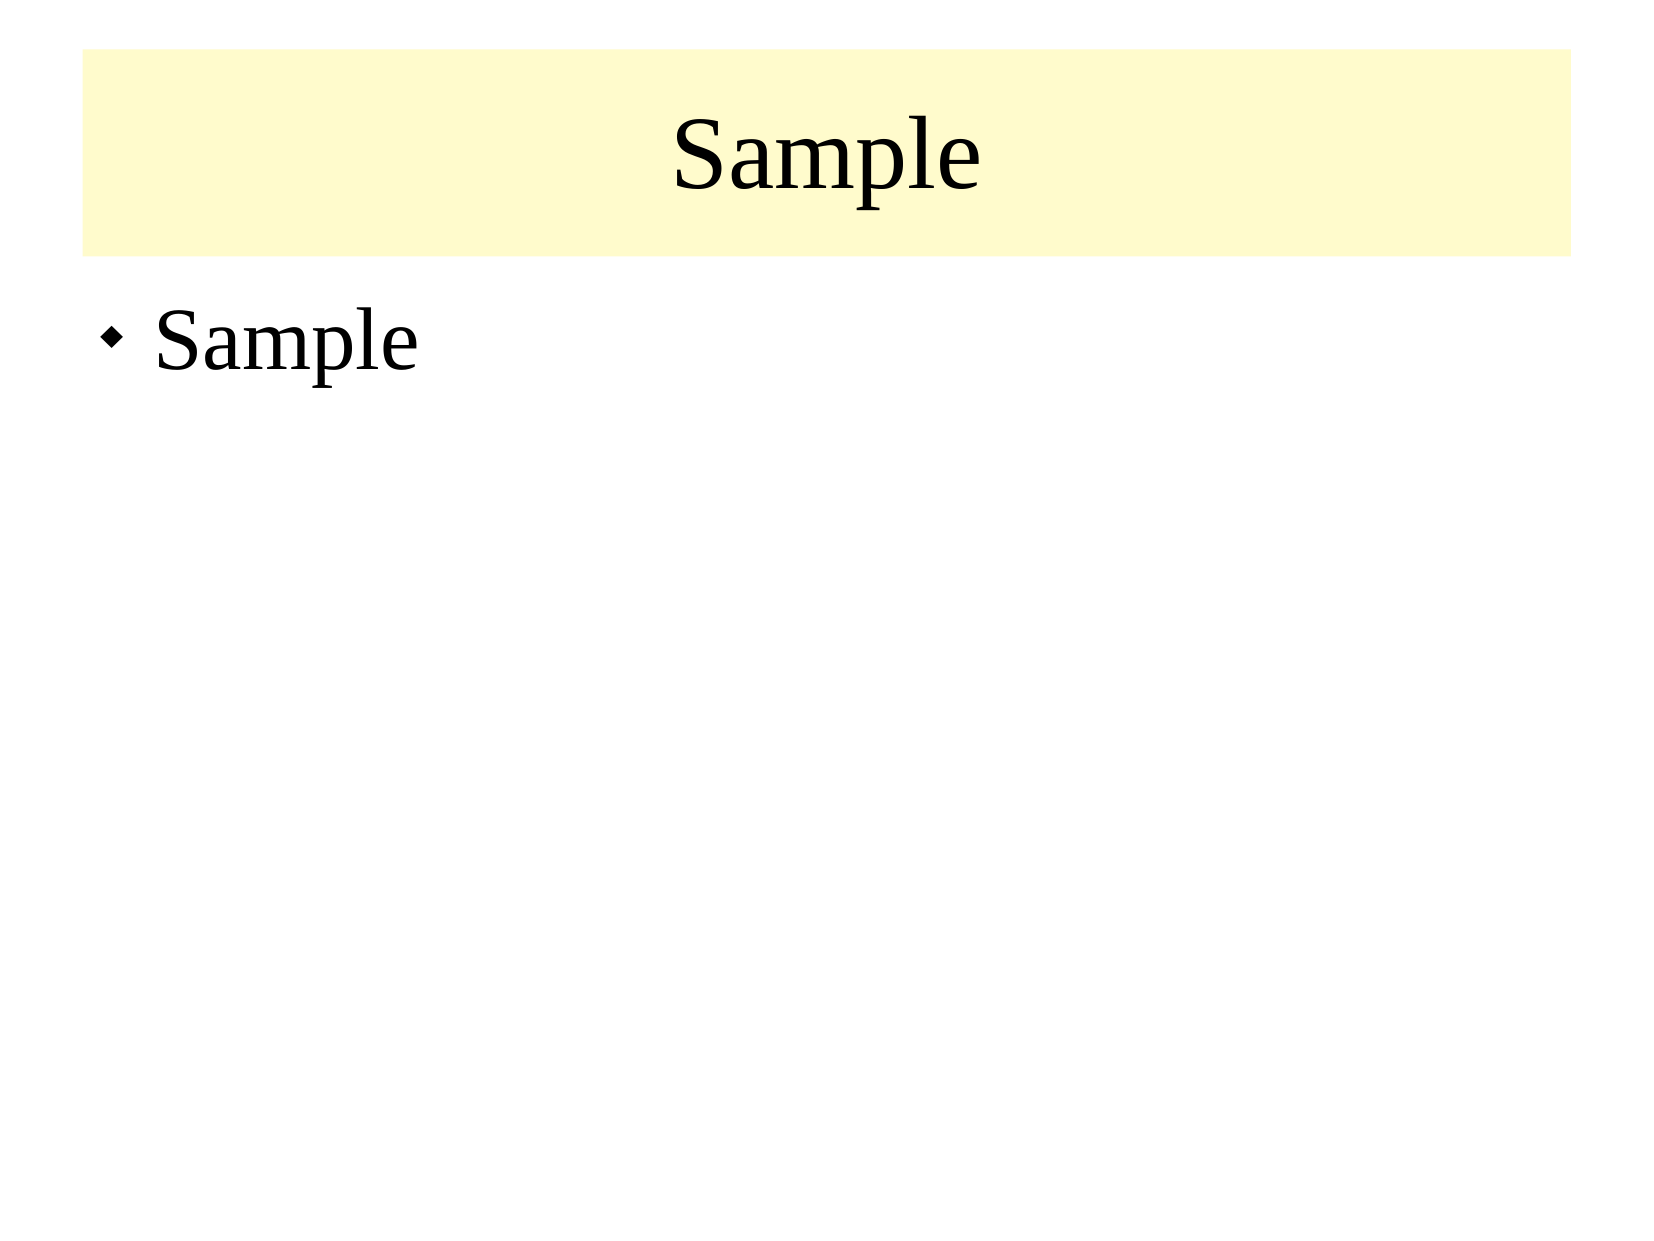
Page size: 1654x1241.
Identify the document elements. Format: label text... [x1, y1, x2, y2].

title Sample [82, 49, 1571, 257]
list Sample [82, 290, 1571, 1010]
